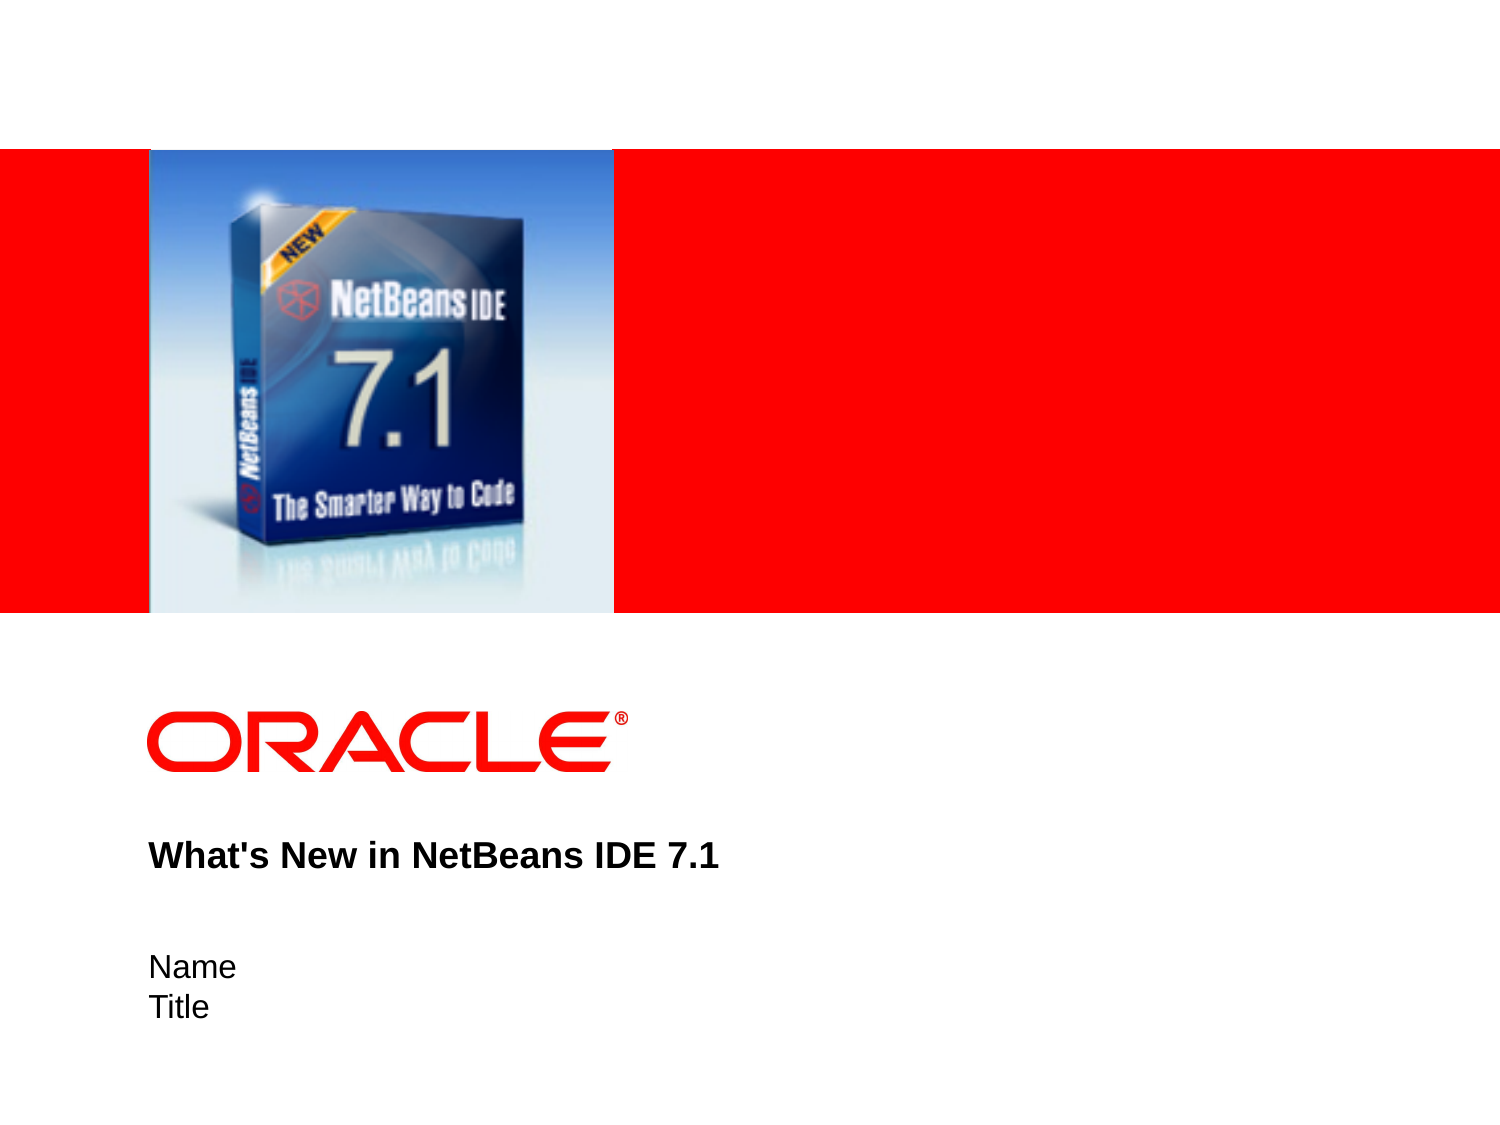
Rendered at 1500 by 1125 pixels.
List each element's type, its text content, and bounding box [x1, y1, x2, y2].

subtitle Name Title [133, 937, 1184, 1063]
picture [0, 149, 1500, 613]
title What's New in NetBeans IDE 7.1 [133, 787, 1409, 929]
picture [147, 711, 628, 772]
